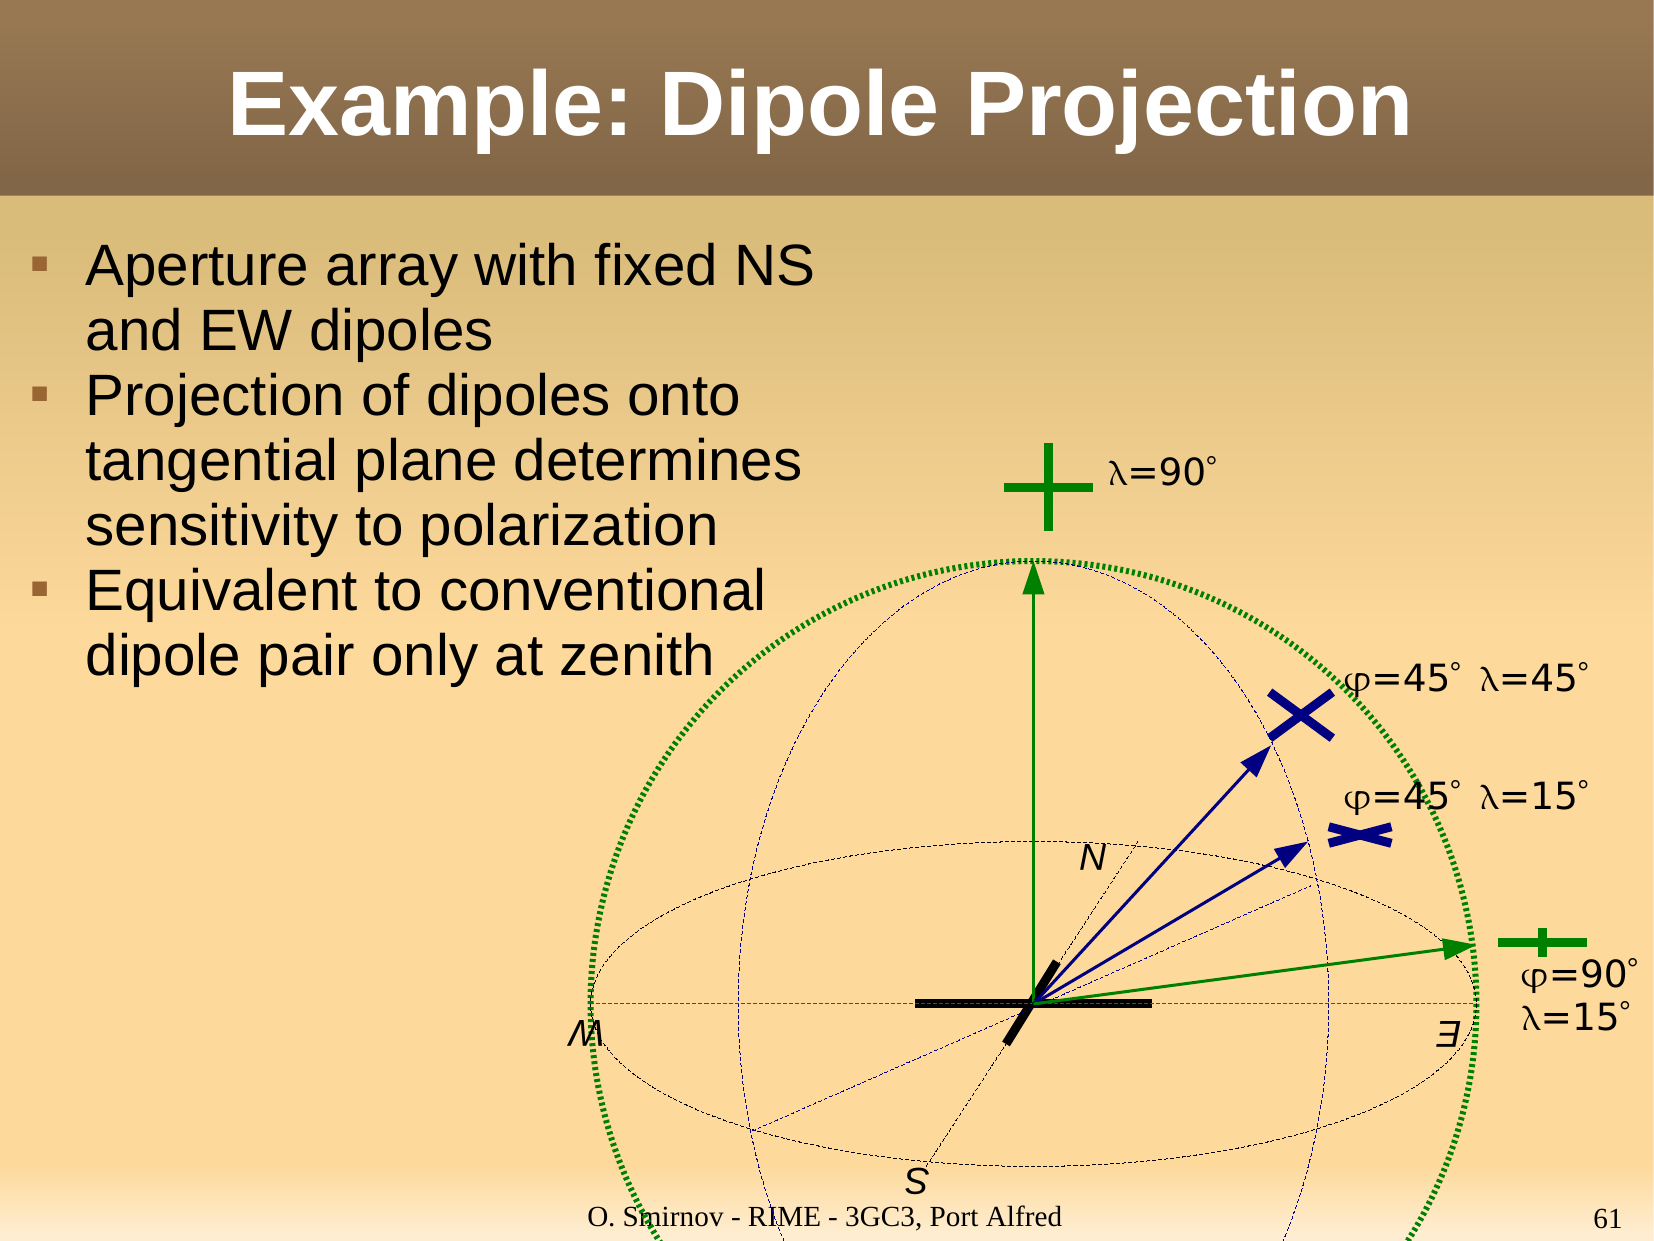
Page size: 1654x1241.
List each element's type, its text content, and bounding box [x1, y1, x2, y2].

text_box E [1417, 1006, 1477, 1063]
picture [0, 0, 1654, 1241]
text_box =90˚ =15˚ [1505, 944, 1654, 1047]
text_box Aperture array with fixed NS and EW dipoles Projection of dipoles onto tangential plane determines sensitivity to polarization Equivalent to conventional dipole pair only at zenith [0, 225, 857, 749]
text_box =45˚ =45˚ [1328, 649, 1625, 708]
text_box S [885, 1153, 945, 1210]
title Example: Dipole Projection [76, 0, 1565, 208]
text_box N [1062, 829, 1123, 886]
text_box =90˚ [1092, 443, 1329, 502]
text_box =45˚ =15˚ [1328, 767, 1625, 827]
text_box W [561, 1005, 621, 1063]
